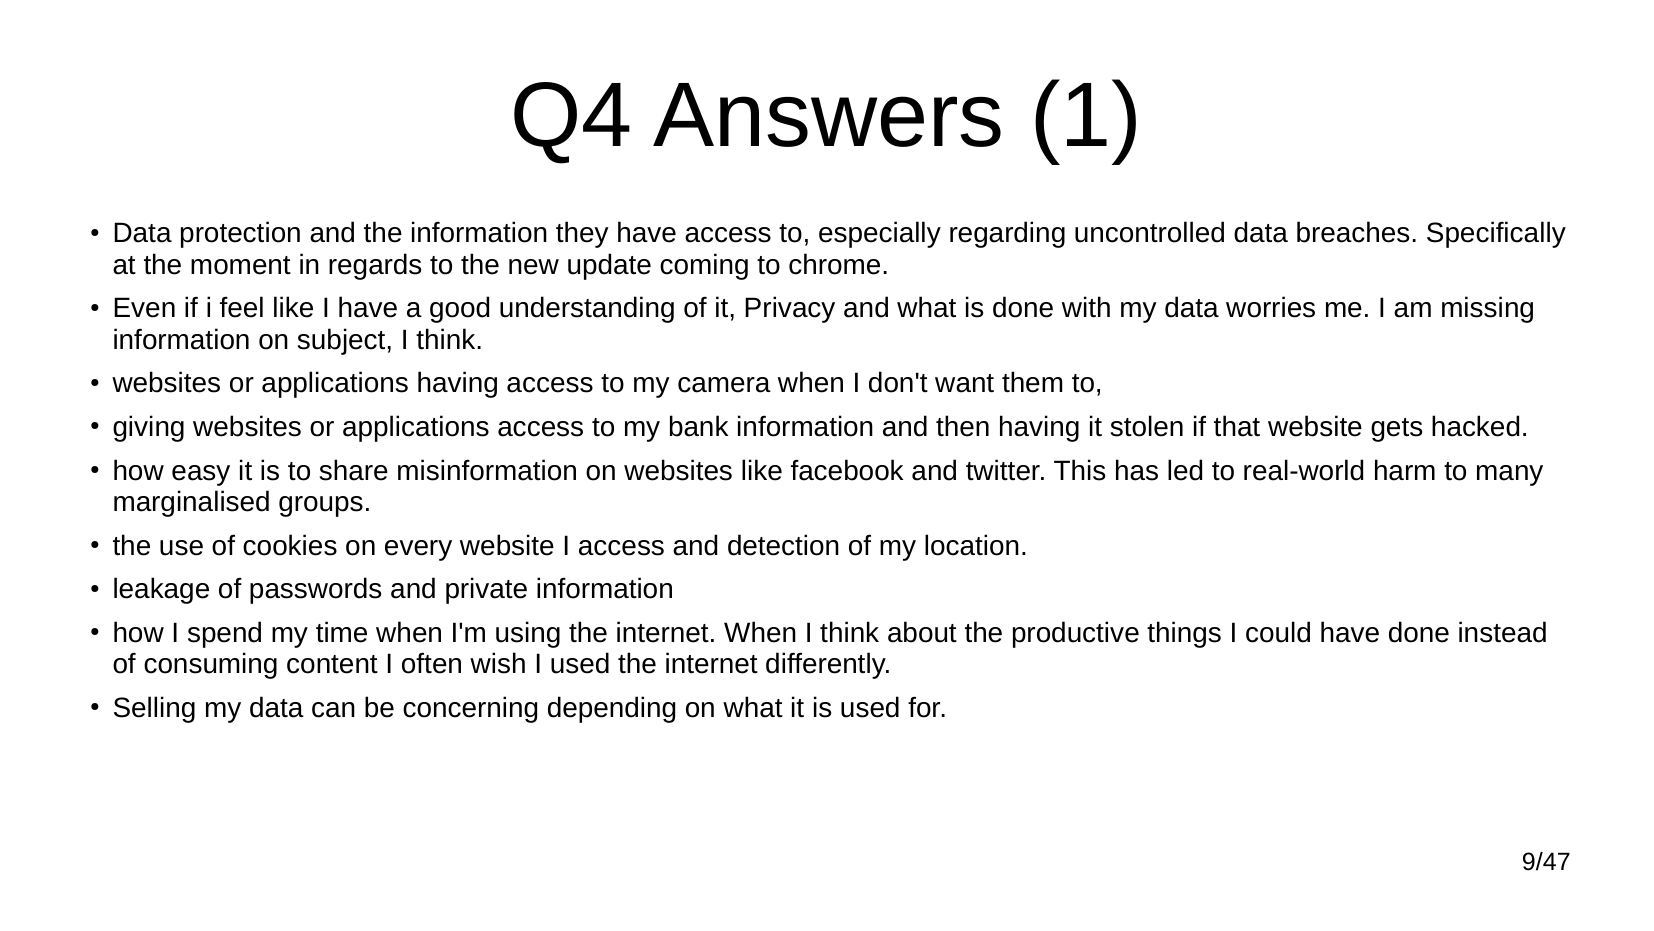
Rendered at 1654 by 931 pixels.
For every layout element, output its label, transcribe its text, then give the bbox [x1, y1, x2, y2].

list Data protection and the information they have access to, especially regarding uncontrolled data breaches. Specifically at the moment in regards to the new update coming to chrome. Even if i feel like I have a good understanding of it, Privacy and what is done with my data worries me. I am missing information on subject, I think. websites or applications having access to my camera when I don't want them to, giving websites or applications access to my bank information and then having it stolen if that website gets hacked. how easy it is to share misinformation on websites like facebook and twitter. This has led to real-world harm to many marginalised groups. the use of cookies on every website I access and detection of my location. leakage of passwords and private information how I spend my time when I'm using the internet. When I think about the productive things I could have done instead of consuming content I often wish I used the internet differently. Selling my data can be concerning depending on what it is used for. [82, 217, 1571, 758]
title Q4 Answers (1) [82, 37, 1571, 193]
